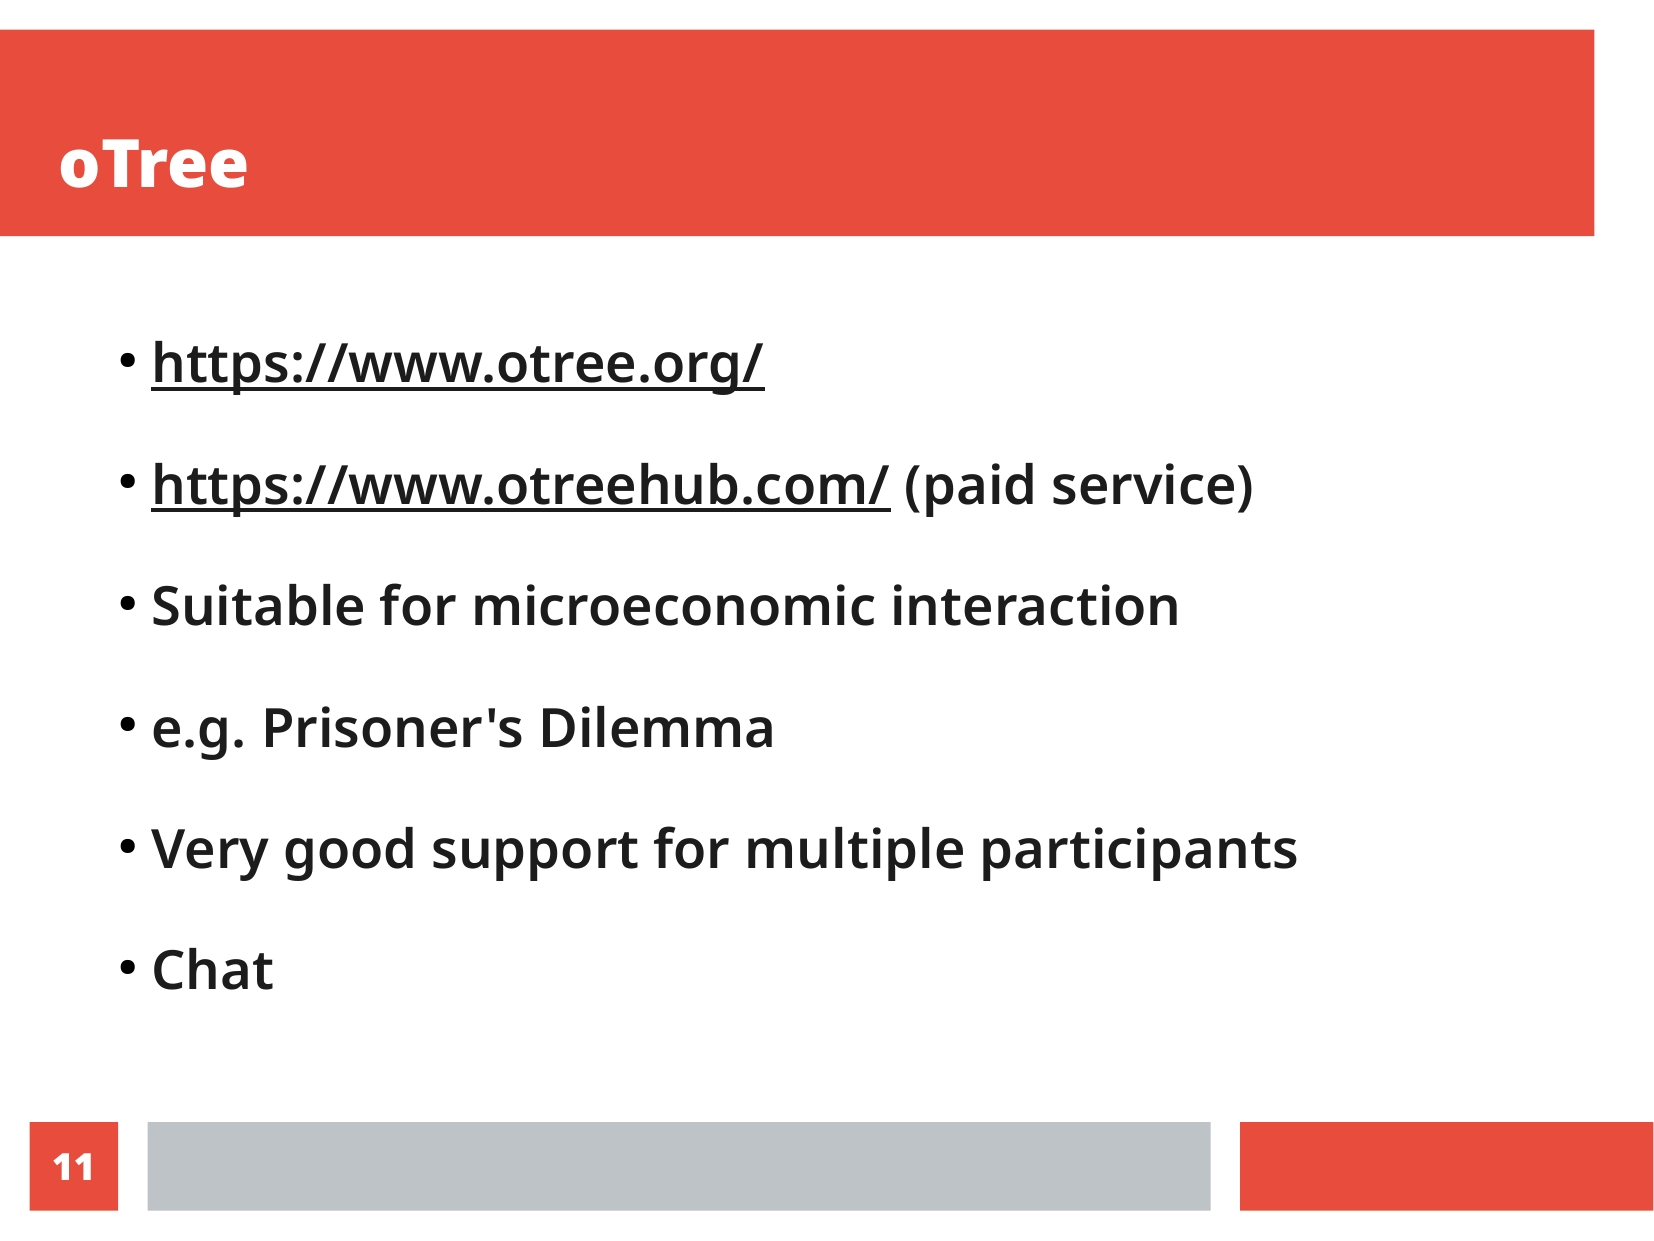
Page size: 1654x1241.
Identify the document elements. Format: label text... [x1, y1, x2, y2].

list https://www.otree.org/ https://www.otreehub.com/ (paid service) Suitable for microeconomic interaction e.g. Prisoner's Dilemma Very good support for multiple participants Chat [59, 324, 1565, 1093]
title oTree [59, 59, 1595, 207]
